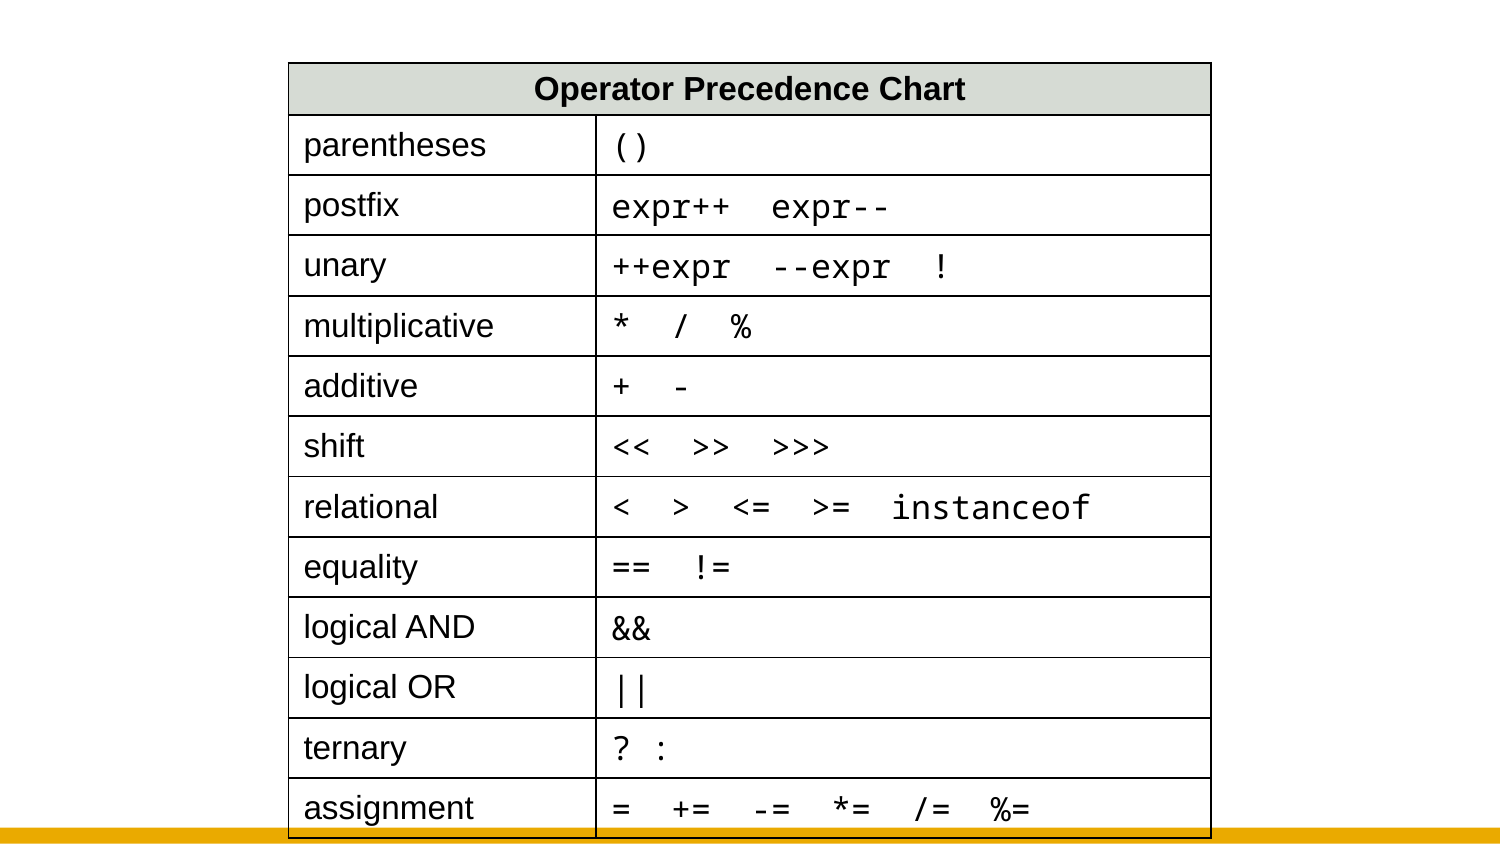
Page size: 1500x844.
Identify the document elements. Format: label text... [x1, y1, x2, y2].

table_cell == != [597, 538, 1210, 596]
table_cell relational [289, 477, 595, 536]
table_cell shift [289, 417, 595, 476]
table_cell logical AND [289, 598, 595, 657]
table_cell unary [289, 236, 595, 295]
table_cell logical OR [289, 658, 595, 717]
table_cell multiplicative [289, 297, 595, 355]
table_cell postfix [289, 176, 595, 234]
table_cell additive [289, 357, 595, 415]
table_cell parentheses [289, 116, 595, 174]
table_cell ? : [597, 719, 1210, 777]
table_cell ternary [289, 719, 595, 777]
table_header Operator Precedence Chart [289, 64, 1210, 114]
table_cell = += -= *= /= %= [597, 779, 1210, 837]
table_cell || [597, 658, 1210, 717]
table_cell expr++ expr-- [597, 176, 1210, 234]
table_cell + - [597, 357, 1210, 415]
table_cell << >> >>> [597, 417, 1210, 476]
table_cell < > <= >= instanceof [597, 477, 1210, 536]
table_cell () [597, 116, 1210, 174]
table_cell equality [289, 538, 595, 596]
table_cell ++expr --expr ! [597, 236, 1210, 295]
table_cell && [597, 598, 1210, 657]
table_cell assignment [289, 779, 595, 837]
table_cell * / % [597, 297, 1210, 355]
